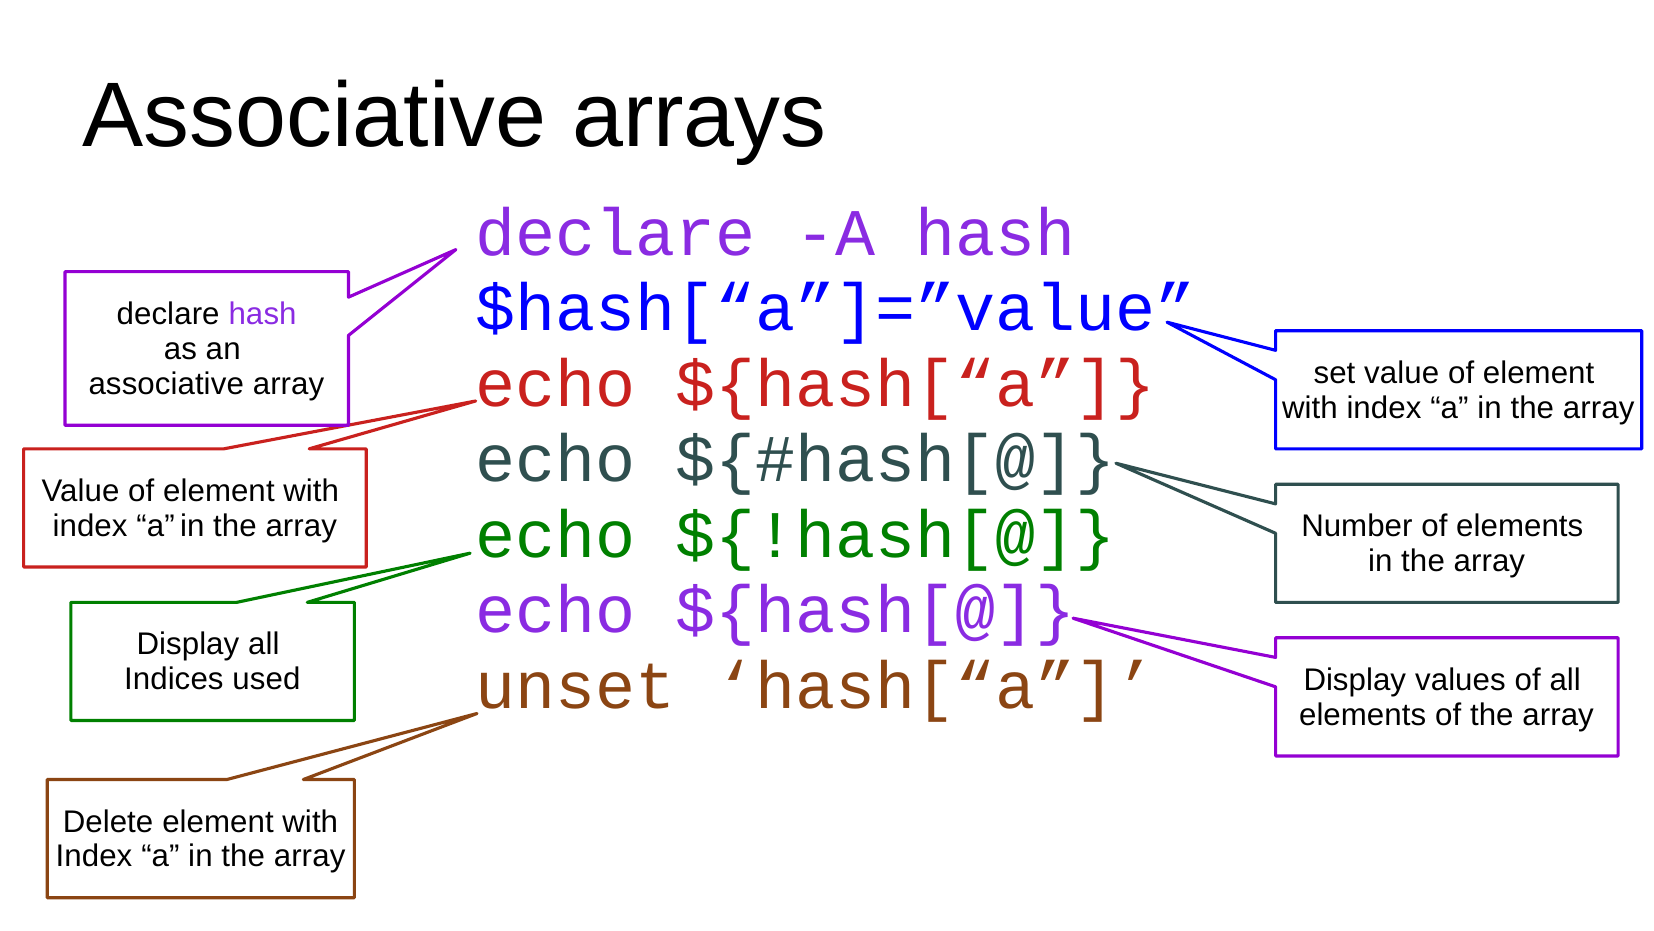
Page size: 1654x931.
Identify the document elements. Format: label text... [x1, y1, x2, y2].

text_box set value of element with index “a” in the array [1167, 322, 1642, 449]
text_box Display all Indices used [70, 553, 471, 721]
text_box Number of elements in the array [1115, 463, 1619, 603]
title Associative arrays [82, 37, 1571, 193]
text_box Display values of all elements of the array [1073, 618, 1619, 756]
text_box Delete element with Index “a” in the array [47, 713, 477, 898]
text_box declare -A hash $hash[“a”]=”value” echo ${hash[“a”]} echo ${#hash[@]} echo ${!hash[@]} echo ${hash[@]} unset ‘hash[“a”]’ [460, 192, 1229, 888]
text_box Value of element with index “a” in the array [23, 400, 476, 567]
text_box declare hash as an associative array [64, 249, 456, 426]
